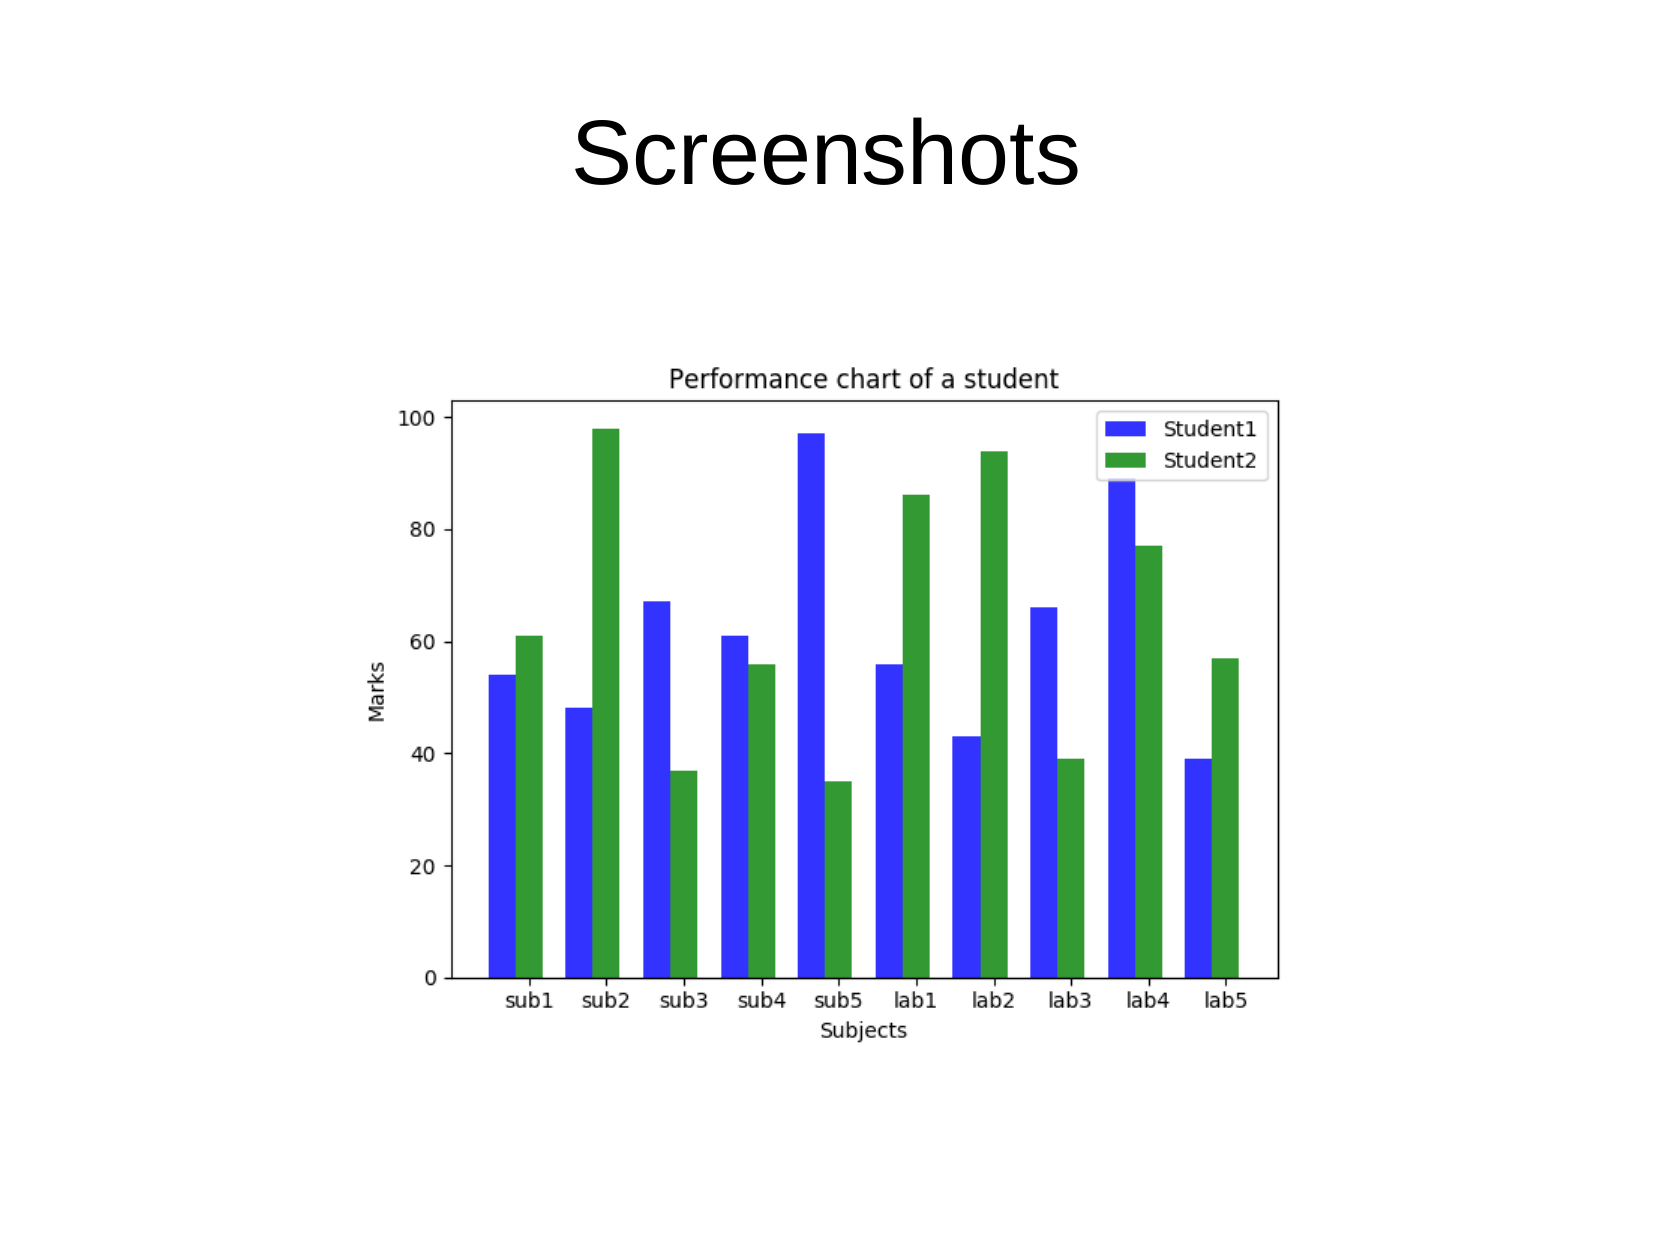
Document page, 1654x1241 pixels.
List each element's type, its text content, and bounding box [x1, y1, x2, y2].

picture [345, 345, 1305, 1066]
title Screenshots [82, 49, 1571, 257]
